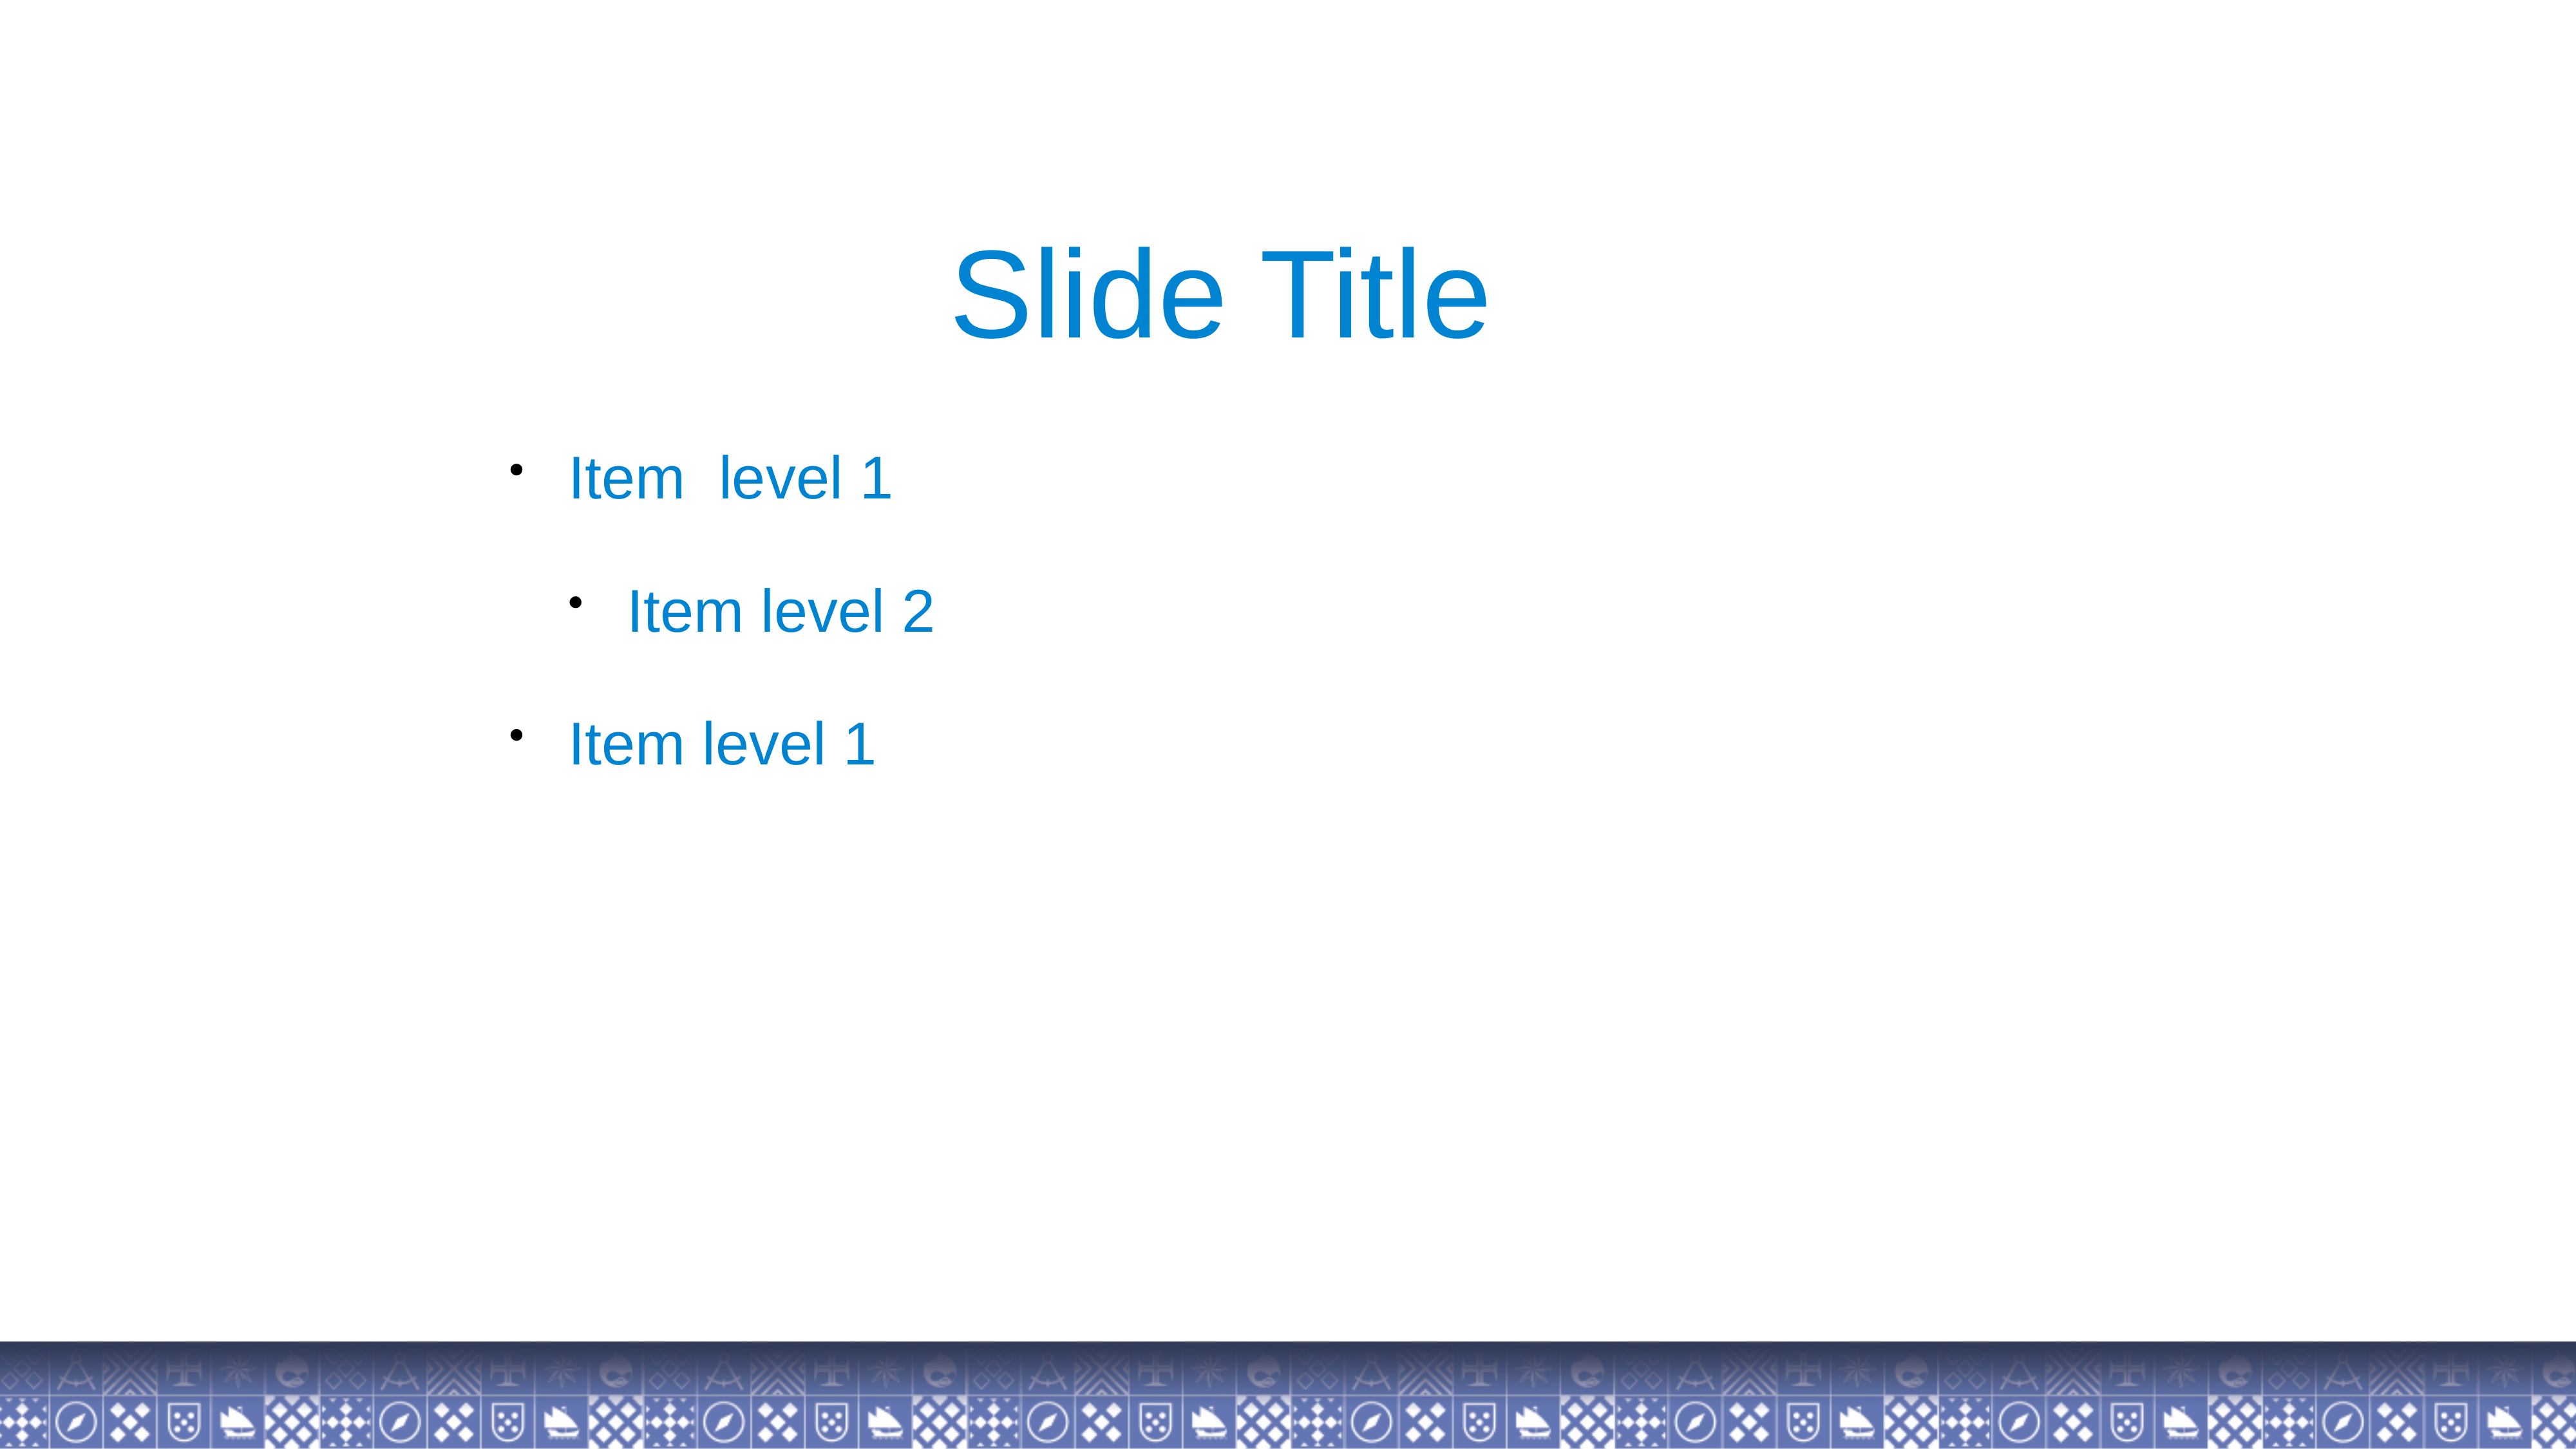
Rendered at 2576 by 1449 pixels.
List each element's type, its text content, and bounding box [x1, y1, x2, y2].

text_box Slide Title [354, 205, 2088, 393]
list Item level 1 Item level 2 Item level 1 [504, 433, 2016, 902]
picture [0, 1341, 2576, 1449]
